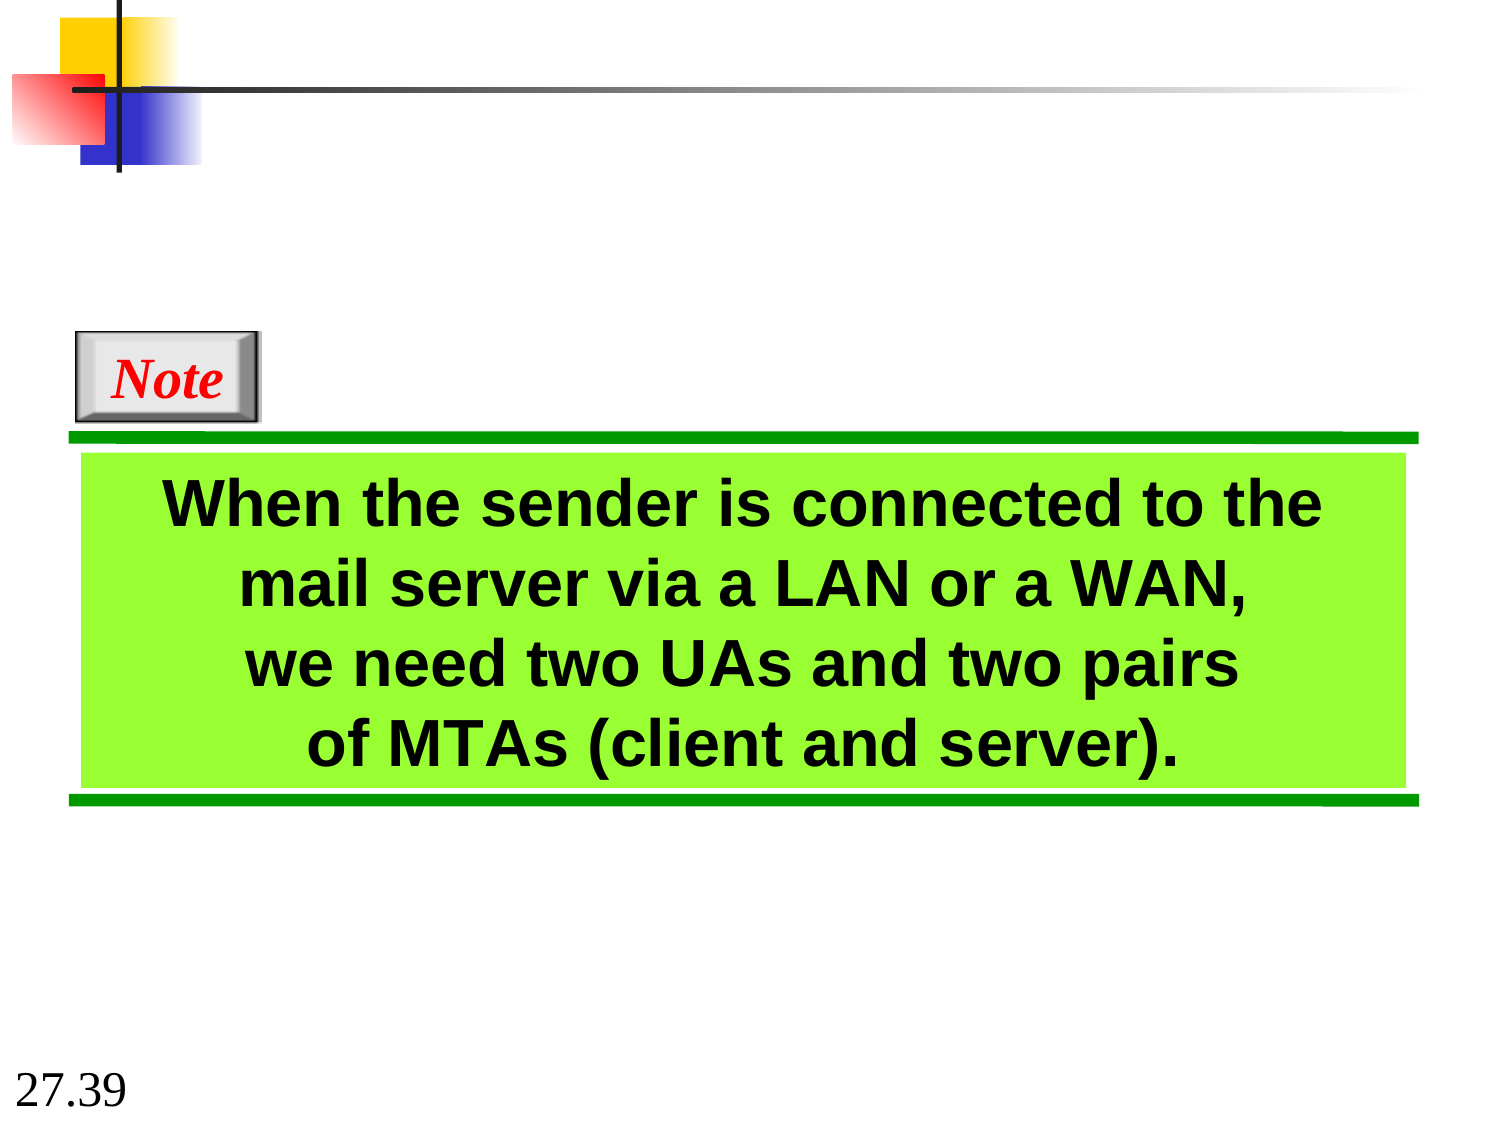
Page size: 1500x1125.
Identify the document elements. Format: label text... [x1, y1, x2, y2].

text_box When the sender is connected to the mail server via a LAN or a WAN, we need two UAs and two pairs of MTAs (client and server). [81, 452, 1407, 788]
text_box Note [96, 332, 240, 418]
picture [75, 331, 262, 424]
text_box [12, 0, 1423, 173]
